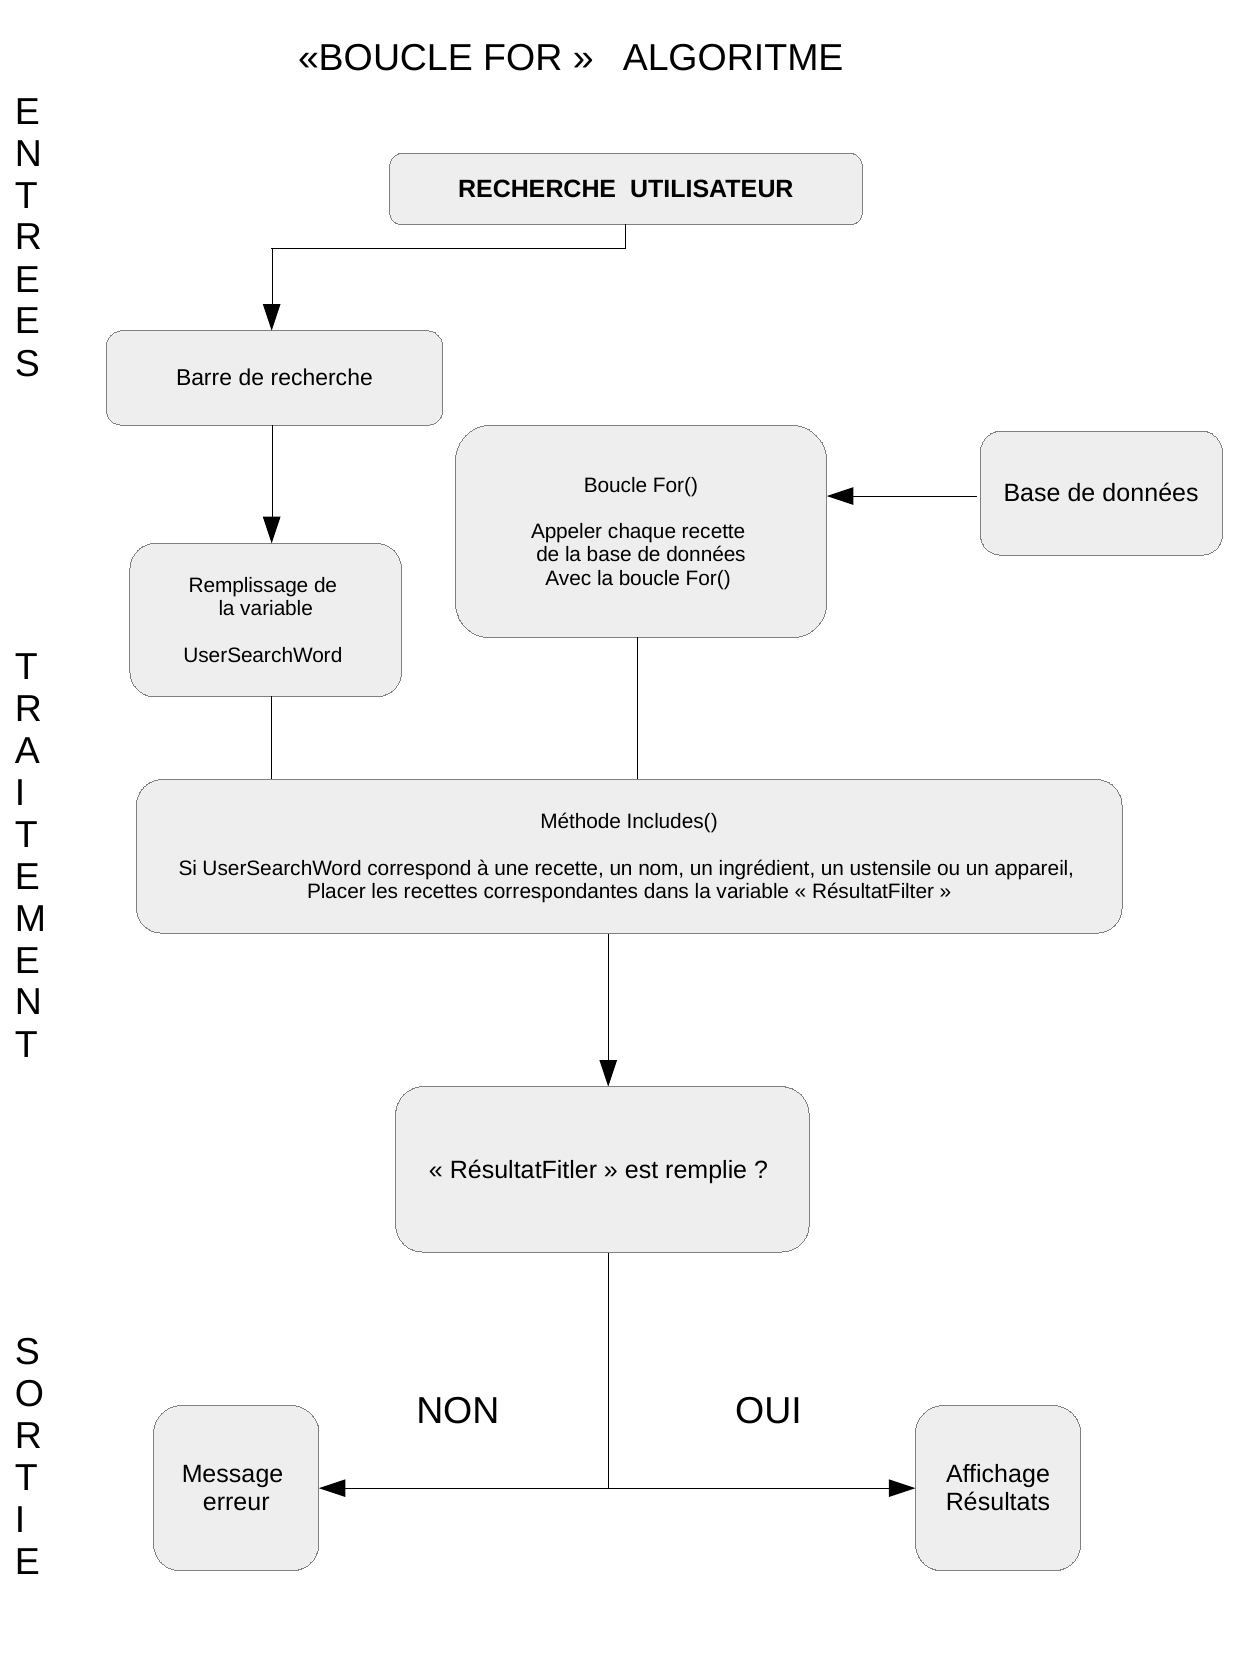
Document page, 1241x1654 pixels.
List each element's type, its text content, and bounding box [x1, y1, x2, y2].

text_box Remplissage de la variable UserSearchWord [129, 543, 402, 697]
text_box Base de données [980, 431, 1223, 556]
text_box SORTIE [0, 1322, 60, 1590]
text_box RECHERCHE UTILISATEUR [389, 153, 863, 225]
text_box TRAITEMENT [0, 637, 60, 1074]
text_box Message erreur [153, 1405, 319, 1571]
text_box Barre de recherche [106, 330, 443, 426]
text_box Méthode Includes() Si UserSearchWord correspond à une recette, un nom, un ingrédient, un ustensile ou un appareil, Placer les recettes correspondantes dans la variable « RésultatFilter » [136, 779, 1123, 934]
text_box « RésultatFitler » est remplie ? [395, 1086, 810, 1253]
text_box NON [401, 1381, 515, 1451]
text_box «BOUCLE FOR » ALGORITME [283, 29, 934, 87]
text_box ENTREES [0, 82, 60, 392]
text_box Affichage Résultats [915, 1405, 1081, 1571]
text_box Boucle For() Appeler chaque recette de la base de données Avec la boucle For() [455, 425, 827, 638]
text_box OUI [720, 1381, 834, 1451]
